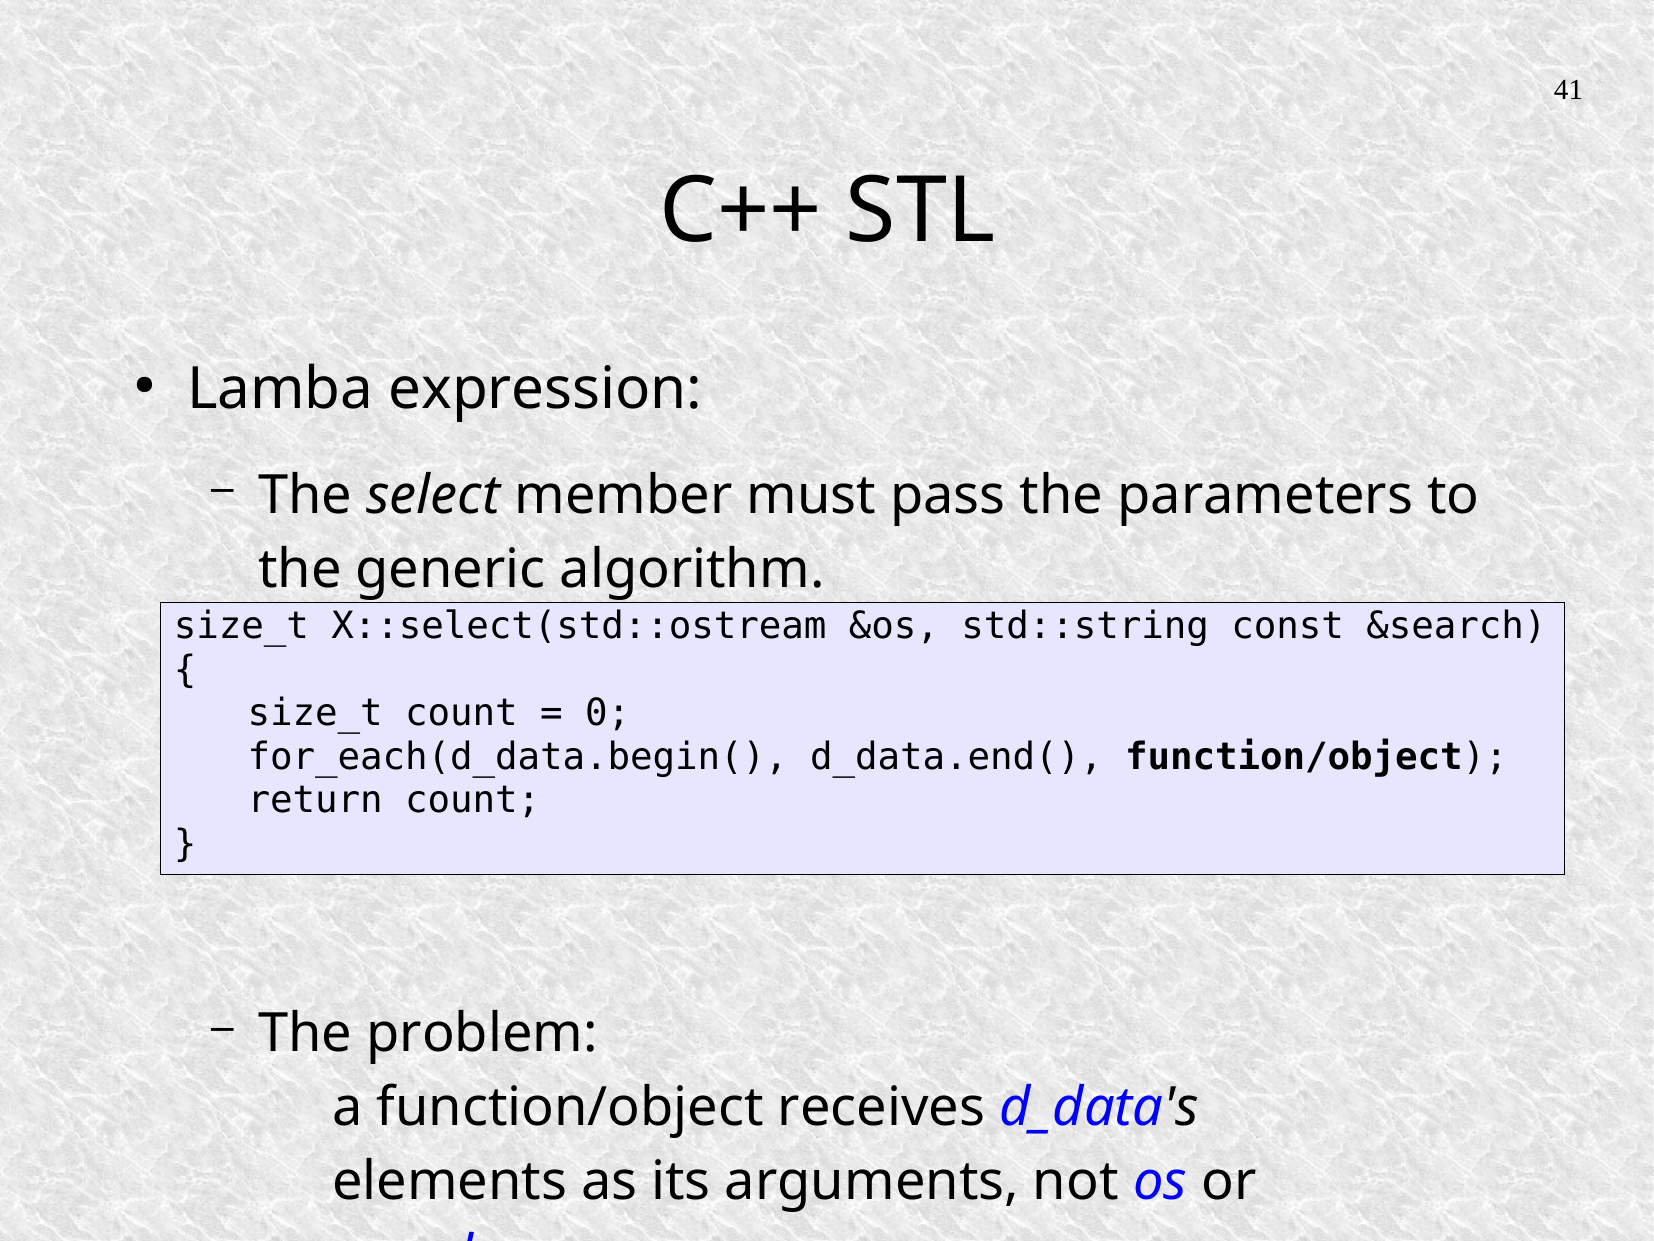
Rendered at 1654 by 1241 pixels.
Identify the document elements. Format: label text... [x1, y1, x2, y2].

list Lamba expression: The select member must pass the parameters to the generic algorithm. The problem: a function/object receives d_data's elements as its arguments, not os or search. [116, 346, 1529, 1198]
picture [0, 0, 1654, 1241]
title C++ STL [121, 102, 1534, 311]
text_box [1529, 602, 1565, 875]
text_box size_t X::select(std::ostream &os, std::string const &search) { size_t count = 0; for_each(d_data.begin(), d_data.end(), function/object); return count; } [173, 604, 1547, 882]
